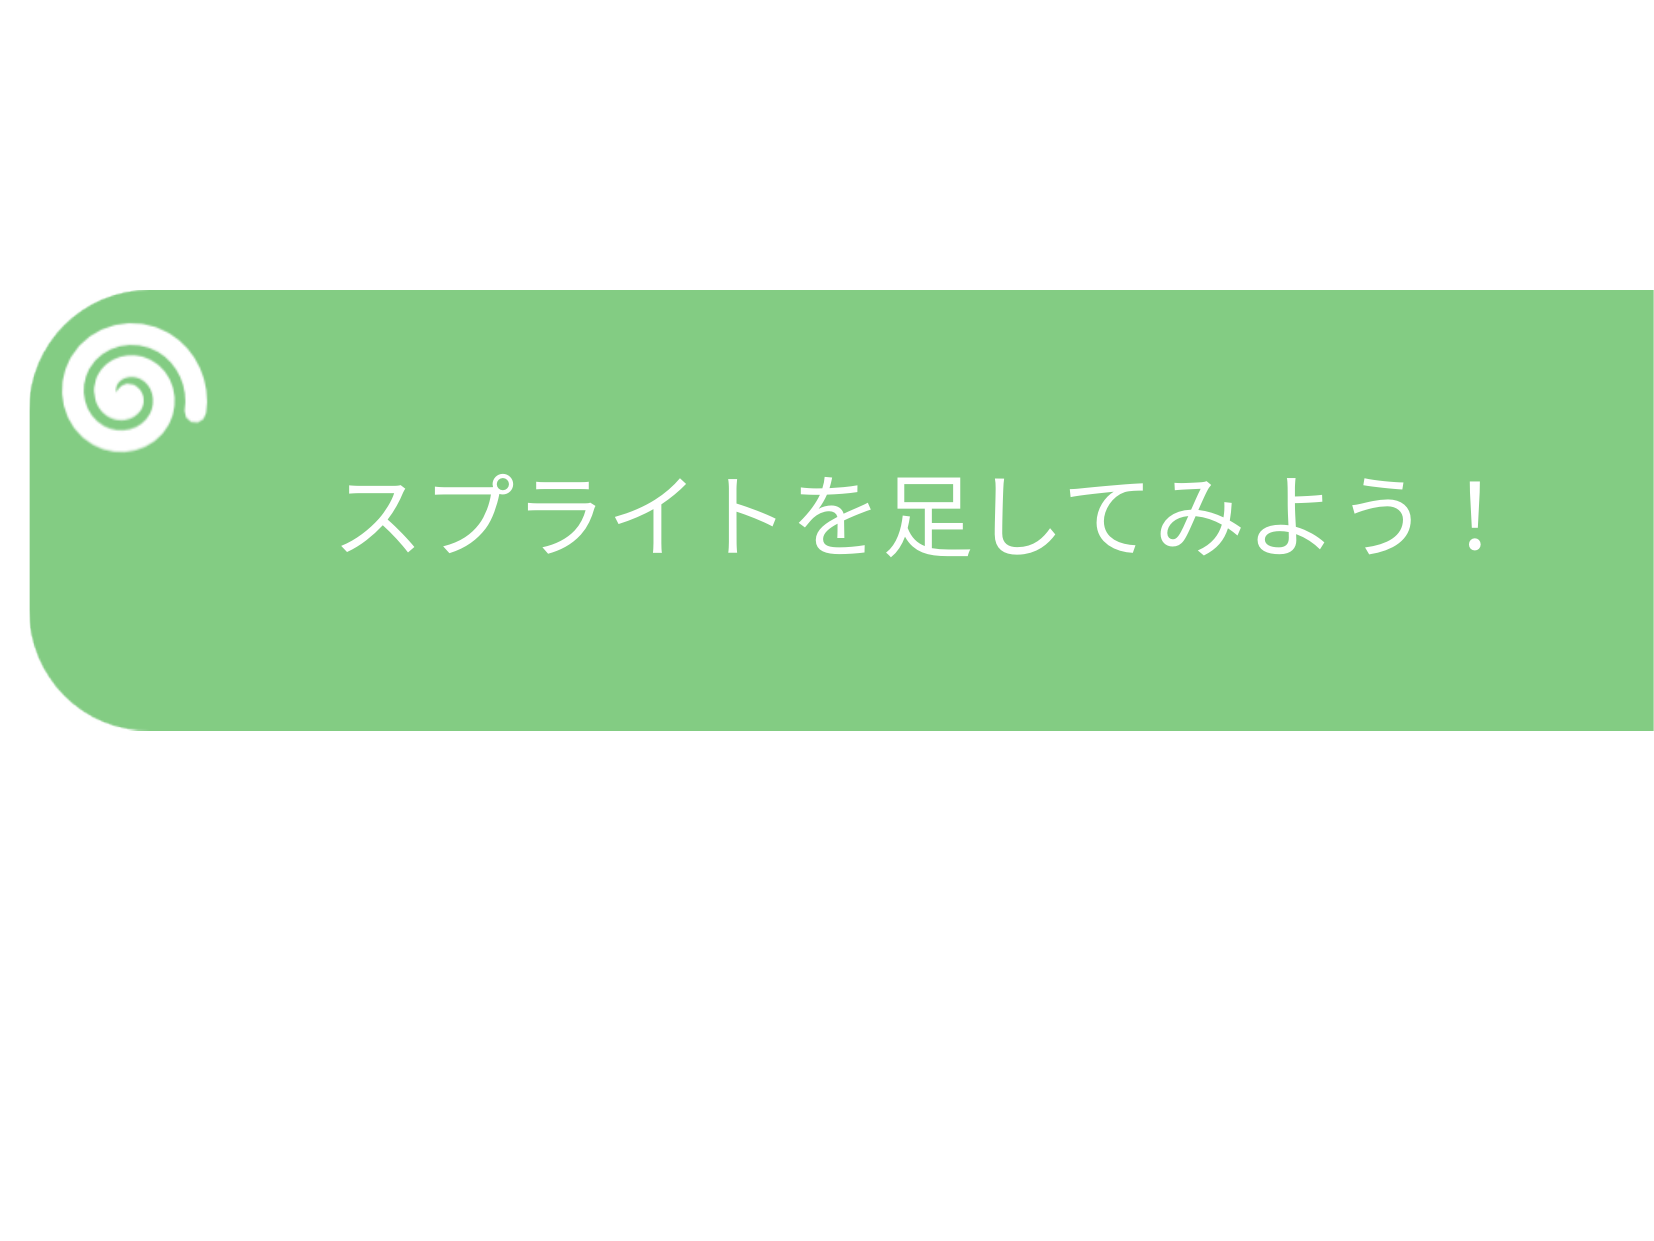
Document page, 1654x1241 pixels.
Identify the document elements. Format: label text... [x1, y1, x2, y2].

title スプライトを足してみよう！ [224, 406, 1630, 614]
picture [29, 290, 1654, 731]
